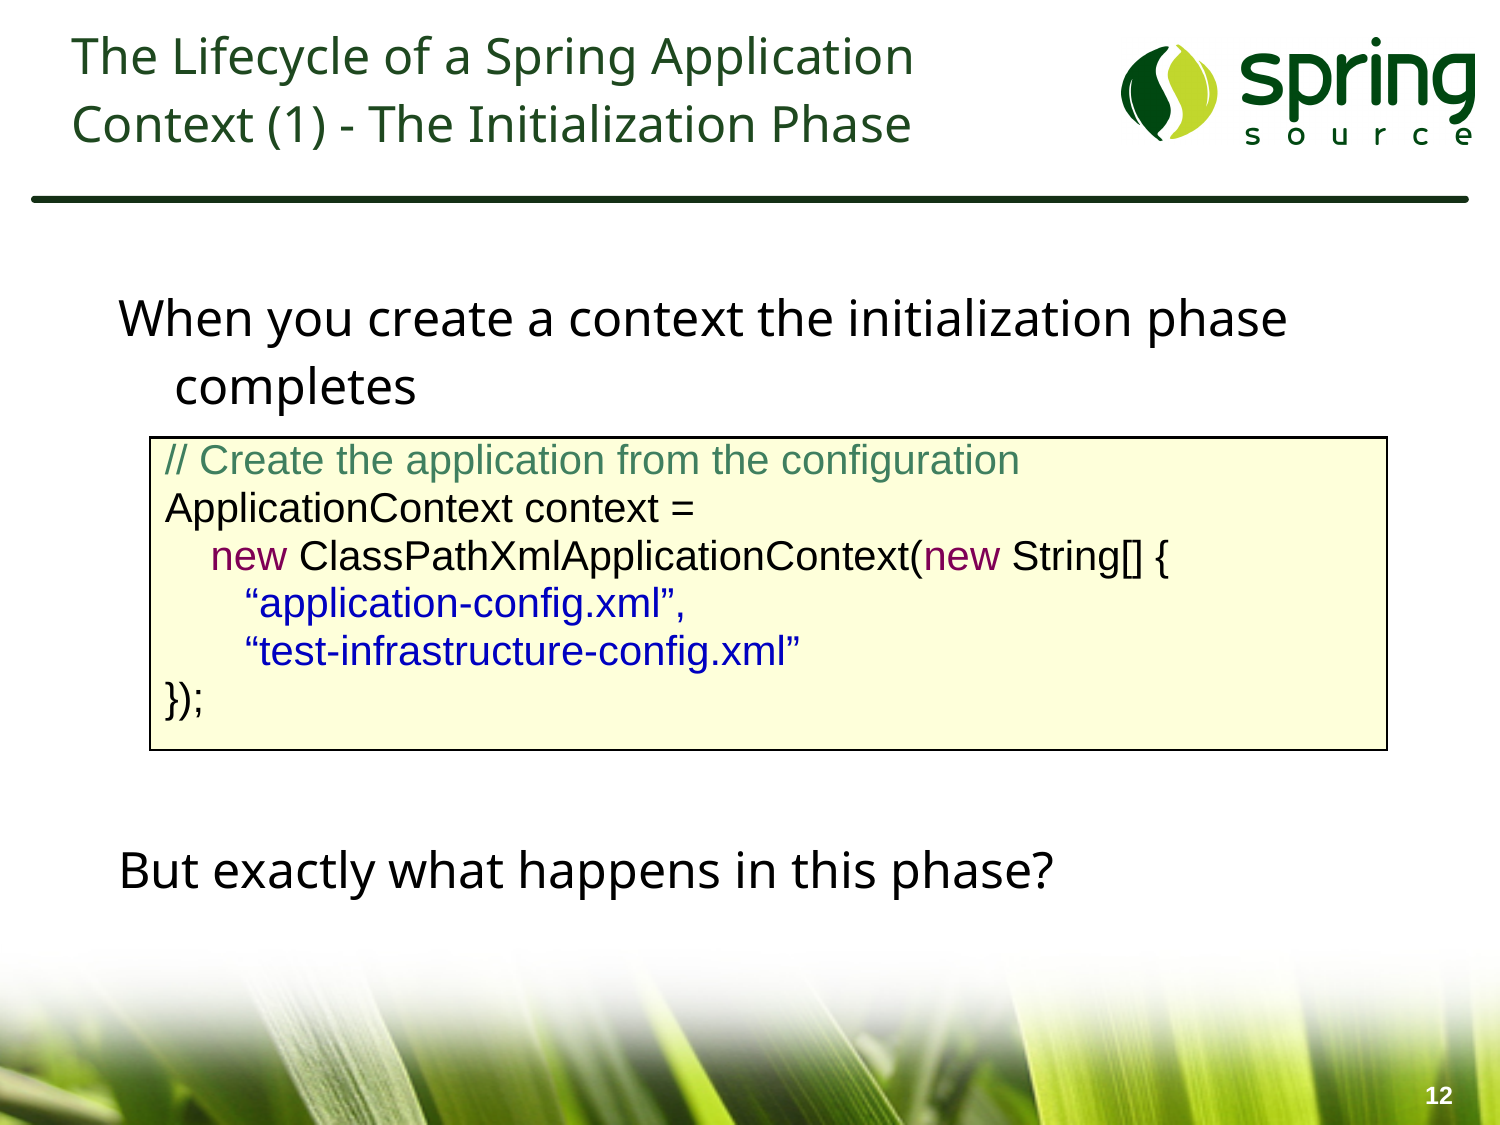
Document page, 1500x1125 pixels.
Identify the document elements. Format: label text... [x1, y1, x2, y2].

list When you create a context the initialization phase completes But exactly what happens in this phase? [103, 275, 1394, 938]
picture [0, 944, 1500, 1125]
picture [1121, 37, 1475, 145]
title The Lifecycle of a Spring Application Context (1) - The Initialization Phase [56, 13, 1089, 176]
text_box // Create the application from the configuration ApplicationContext context = new ClassPathXmlApplicationContext(new String[] { “application-config.xml”, “test-infrastructure-config.xml” }); [149, 437, 1388, 751]
